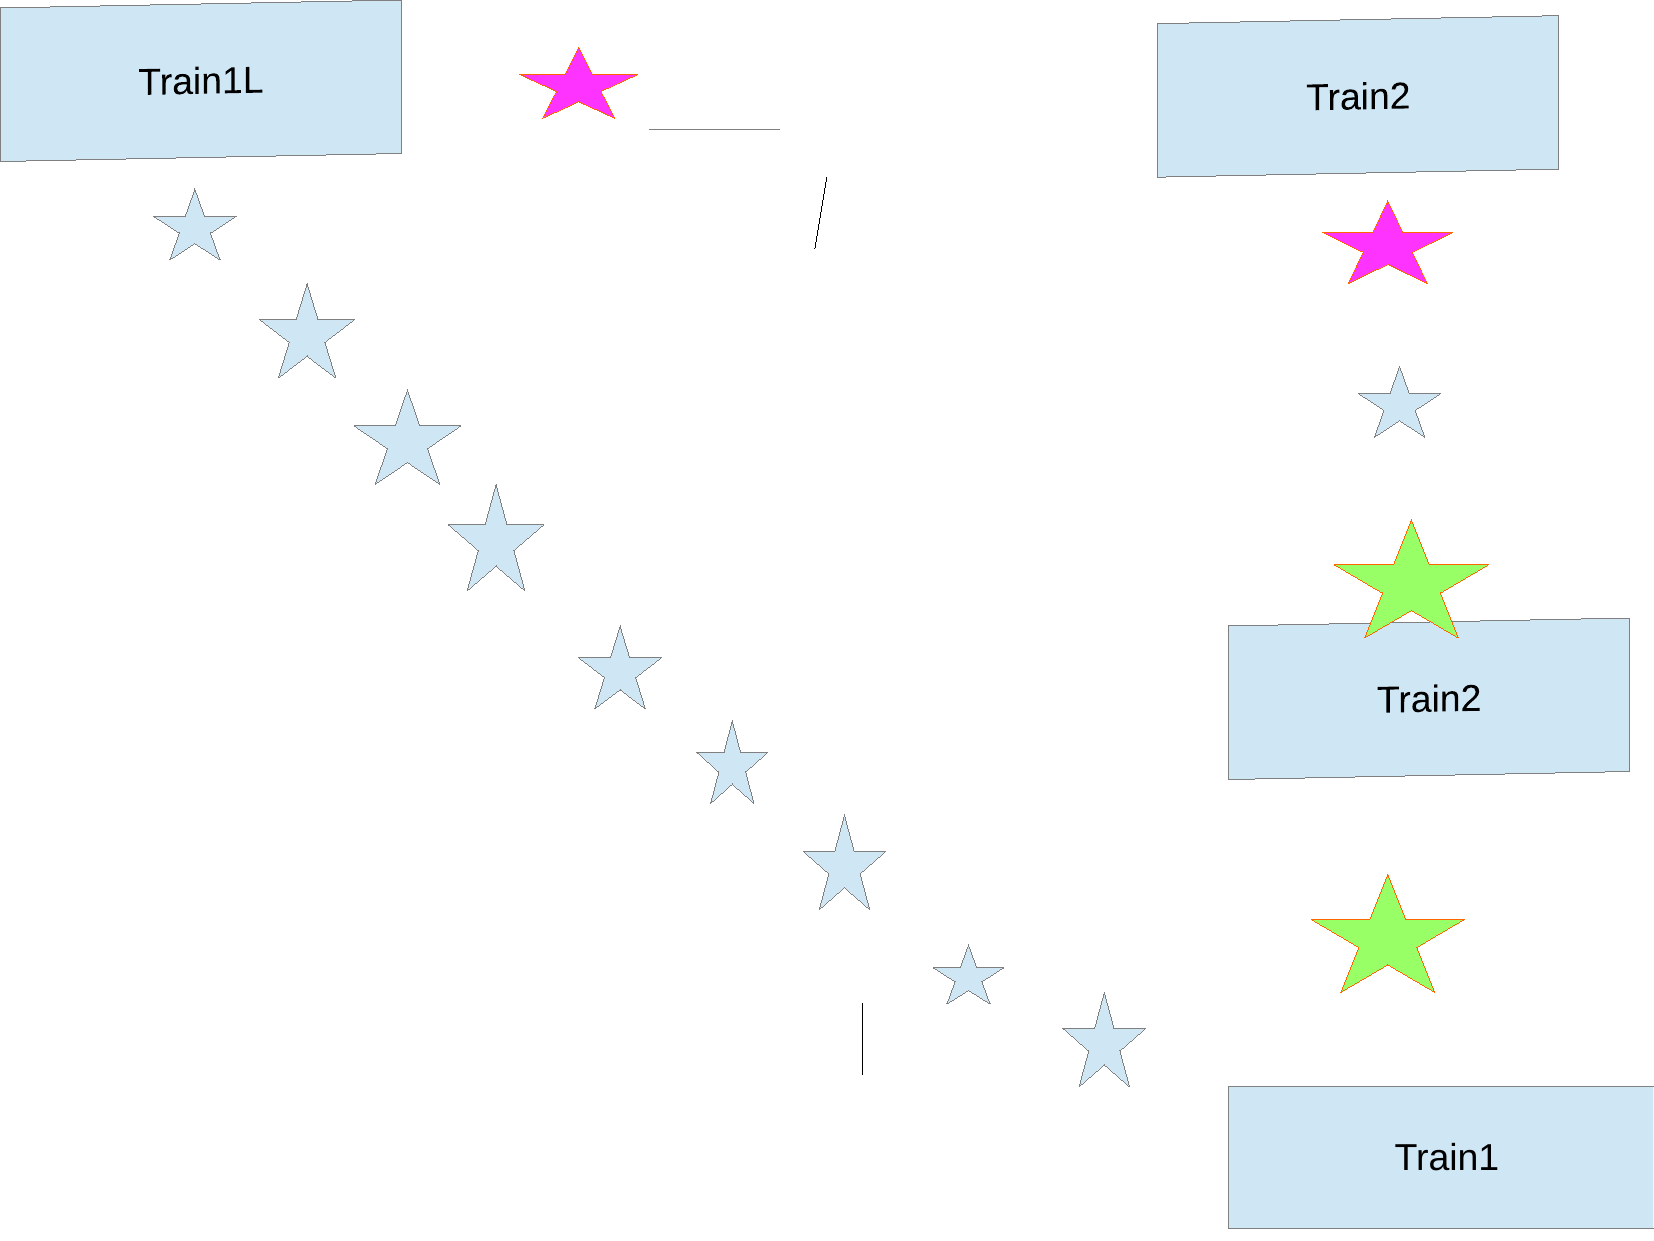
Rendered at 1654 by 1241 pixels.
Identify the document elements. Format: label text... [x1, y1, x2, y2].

text_box [519, 47, 638, 119]
text_box [1311, 874, 1465, 993]
text_box [1334, 519, 1489, 638]
text_box Train2 [1228, 618, 1630, 780]
text_box [448, 484, 544, 591]
text_box [803, 814, 886, 910]
text_box Train1 [1228, 1086, 1654, 1229]
text_box [933, 944, 1004, 1004]
text_box [1062, 992, 1146, 1087]
text_box [259, 283, 355, 378]
text_box [696, 720, 768, 804]
text_box [153, 188, 237, 260]
text_box Train1L [0, 0, 402, 162]
text_box [1322, 200, 1453, 284]
text_box Train2 [1157, 15, 1559, 178]
text_box [578, 625, 662, 709]
text_box [354, 389, 461, 485]
text_box [1358, 366, 1441, 438]
